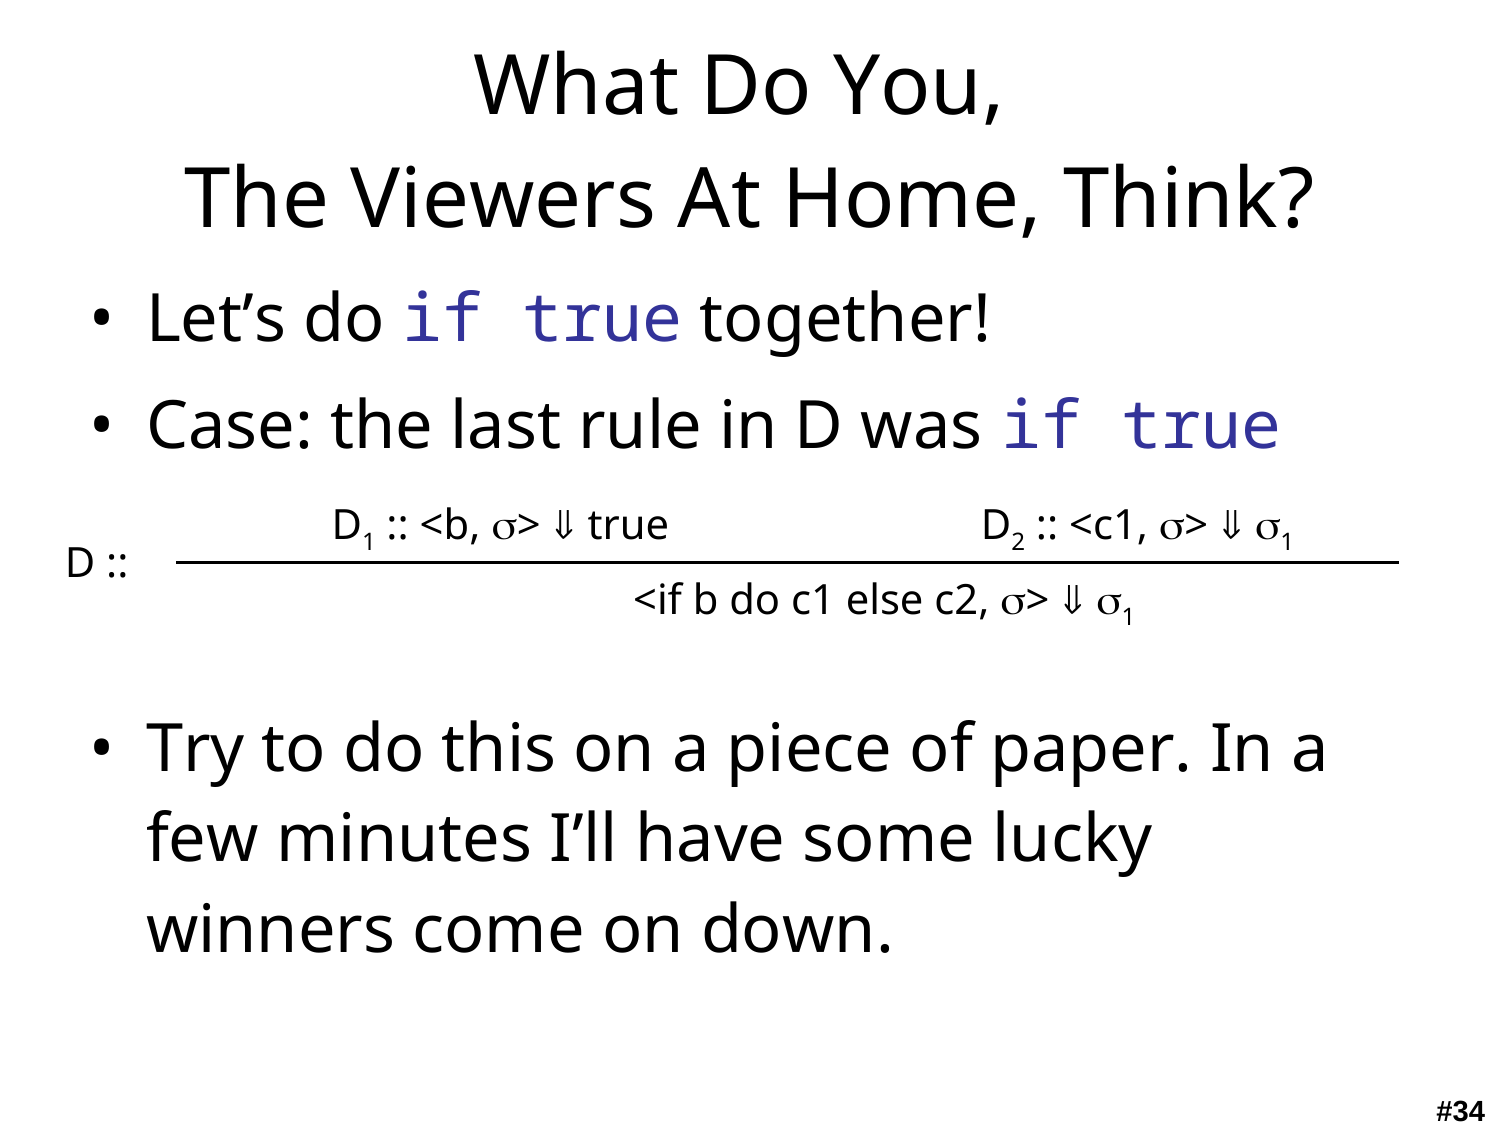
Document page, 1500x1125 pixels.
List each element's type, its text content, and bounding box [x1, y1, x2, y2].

text_box <if b do c1 else c2, >  1 [617, 566, 1152, 641]
text_box D1 :: <b, >  true D2 :: <c1, >  1 [163, 487, 1463, 566]
list Let’s do if true together! Case: the last rule in D was if true Try to do this on a piece of paper. In a few minutes I’ll have some lucky winners come on down. [75, 566, 1426, 1006]
text_box D :: [50, 525, 176, 598]
title What Do You, The Viewers At Home, Think? [75, 34, 1426, 244]
list Let’s do if true together! Case: the last rule in D was if true Try to do this on a piece of paper. In a few minutes I’ll have some lucky winners come on down. [75, 262, 1426, 525]
